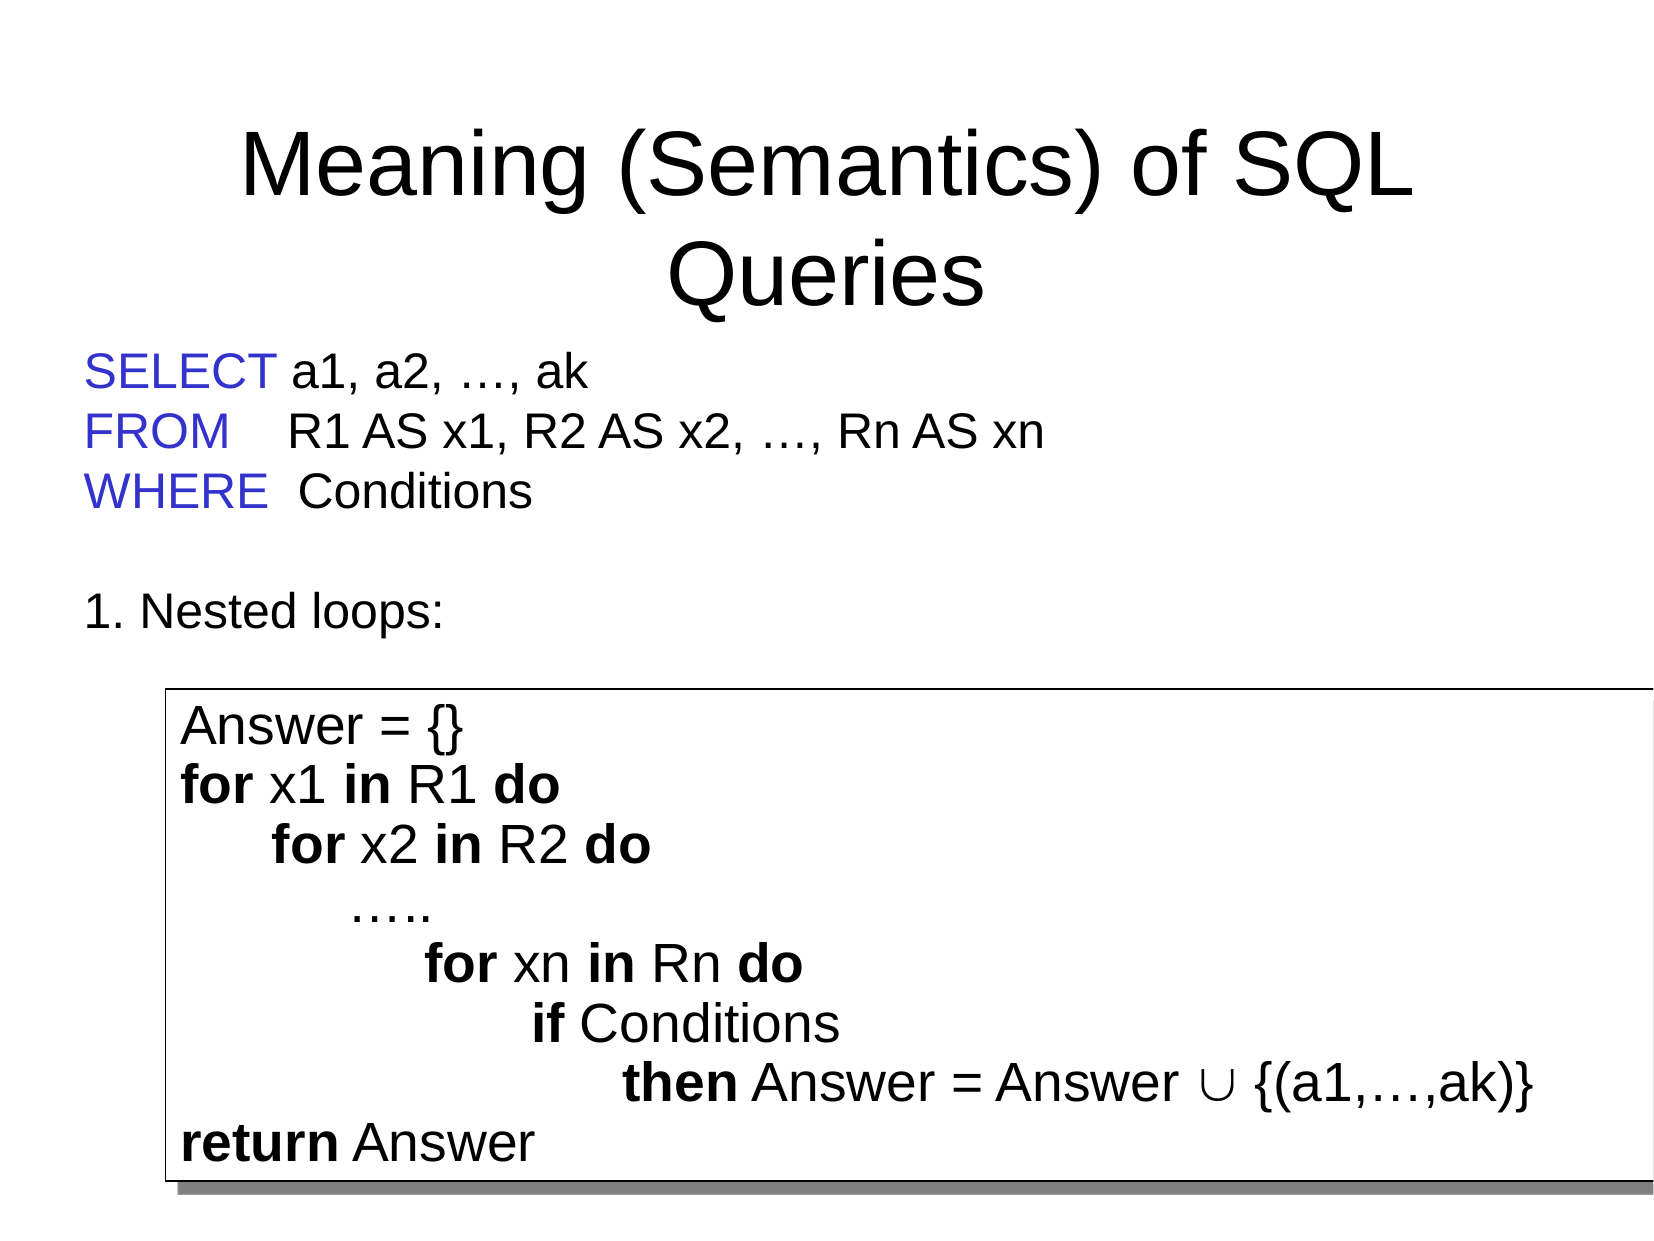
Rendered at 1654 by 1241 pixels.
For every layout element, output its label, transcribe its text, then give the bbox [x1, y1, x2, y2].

text_box Answer = {} for x1 in R1 do for x2 in R2 do ….. for xn in Rn do if Conditions then Answer = Answer  {(a1,…,ak)} return Answer [165, 688, 1654, 1181]
list SELECT a1, a2, …, ak FROM R1 AS x1, R2 AS x2, …, Rn AS xn WHERE Conditions 1. Nested loops: [68, 330, 1530, 689]
title Meaning (Semantics) of SQL Queries [124, 110, 1530, 317]
